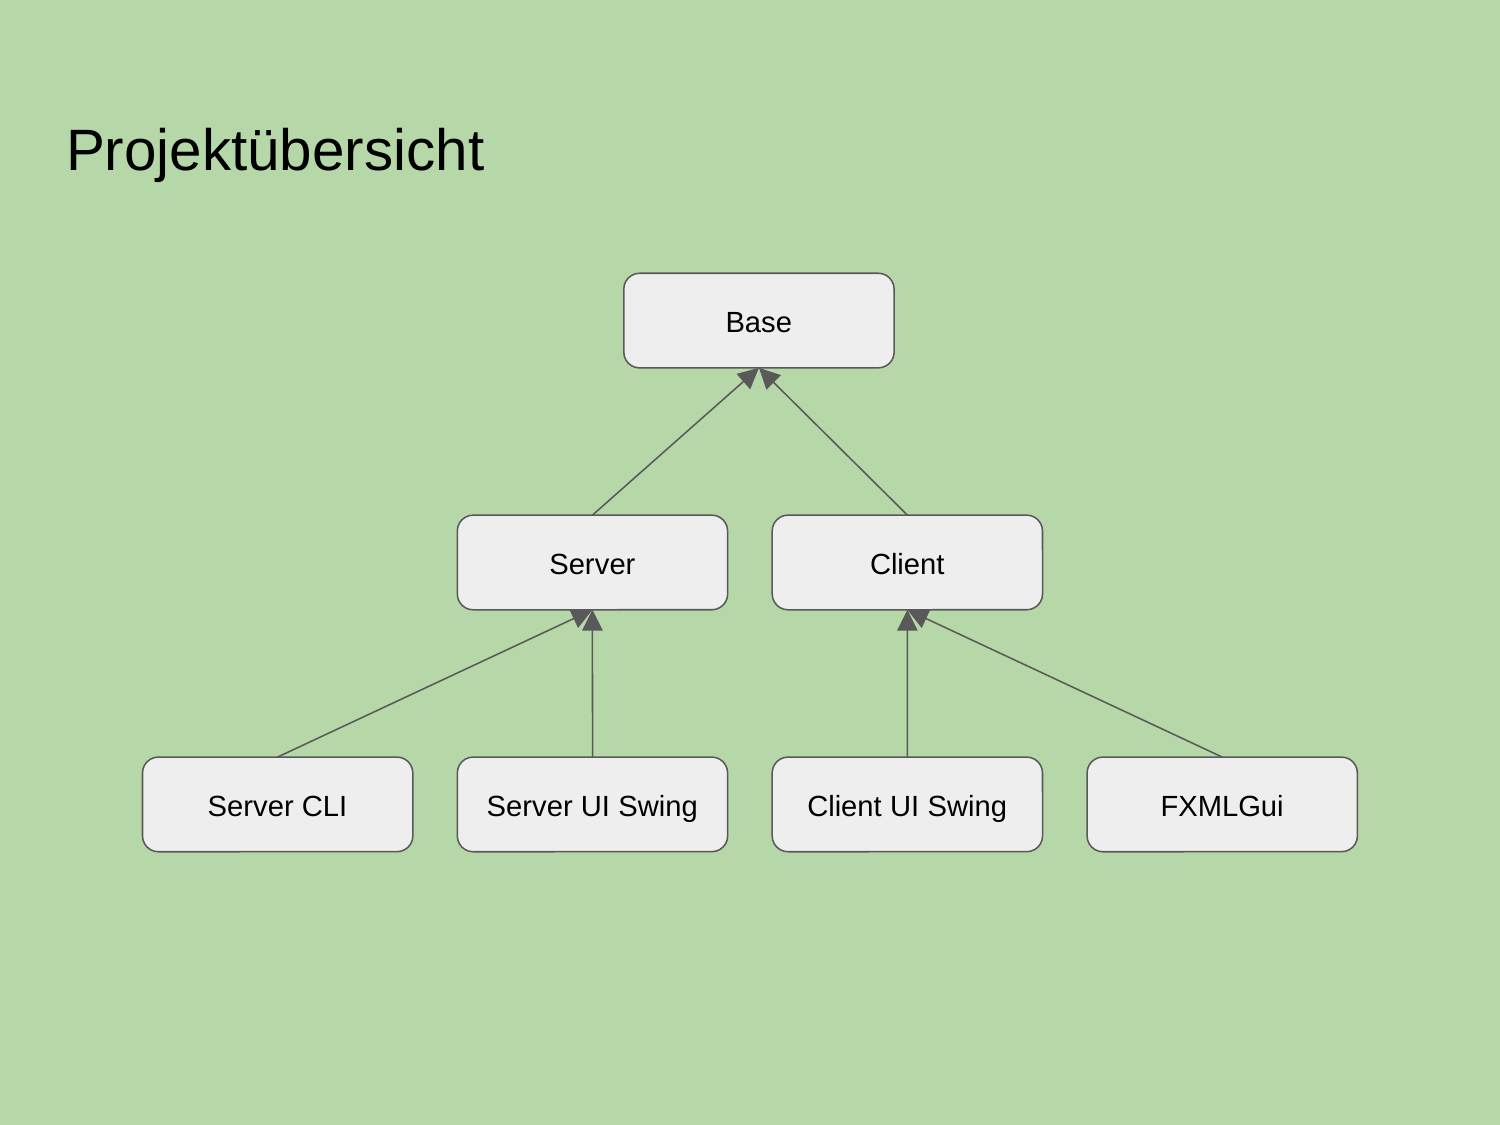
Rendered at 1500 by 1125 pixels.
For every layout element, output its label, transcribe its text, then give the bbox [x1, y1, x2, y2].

text_box Base [623, 273, 895, 368]
text_box Server CLI [142, 757, 413, 852]
text_box FXMLGui [1087, 757, 1358, 852]
text_box Server [457, 515, 728, 610]
text_box Server UI Swing [457, 757, 728, 852]
title Projektübersicht [51, 97, 1449, 223]
text_box Client [772, 515, 1043, 610]
text_box Client UI Swing [772, 757, 1043, 852]
